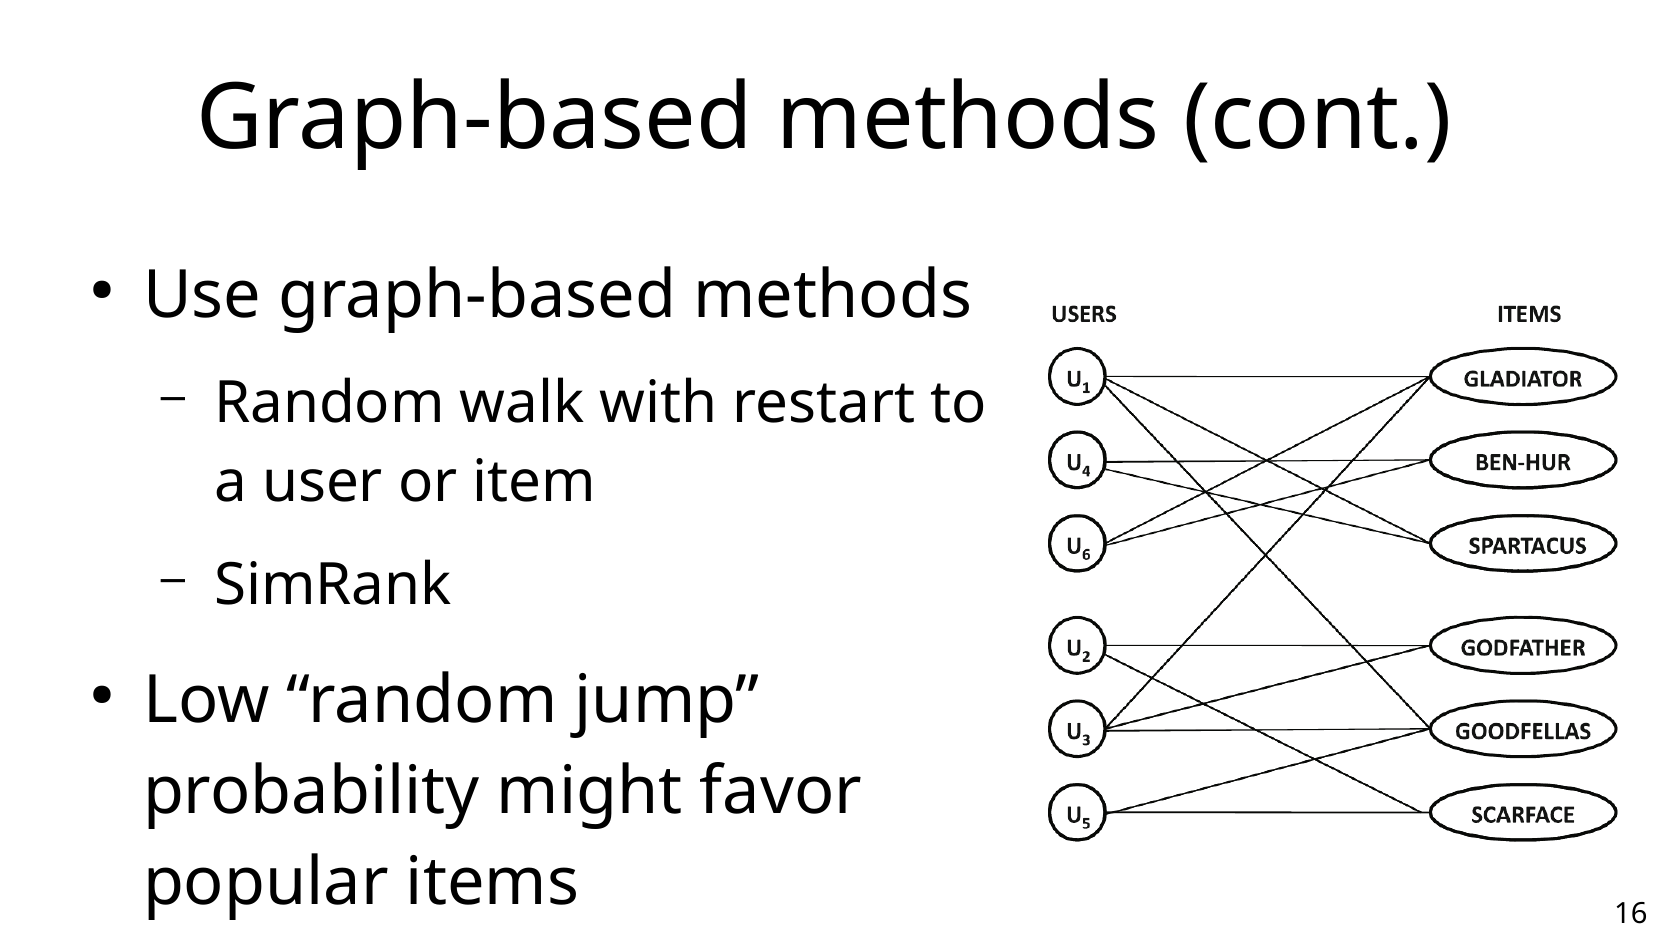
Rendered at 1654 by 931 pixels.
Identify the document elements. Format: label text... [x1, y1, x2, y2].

list Use graph-based methods Random walk with restart to a user or item SimRank Low “random jump” probability might favor popular items [72, 245, 1022, 929]
title Graph-based methods (cont.) [0, 1, 1650, 226]
picture [1032, 289, 1628, 854]
